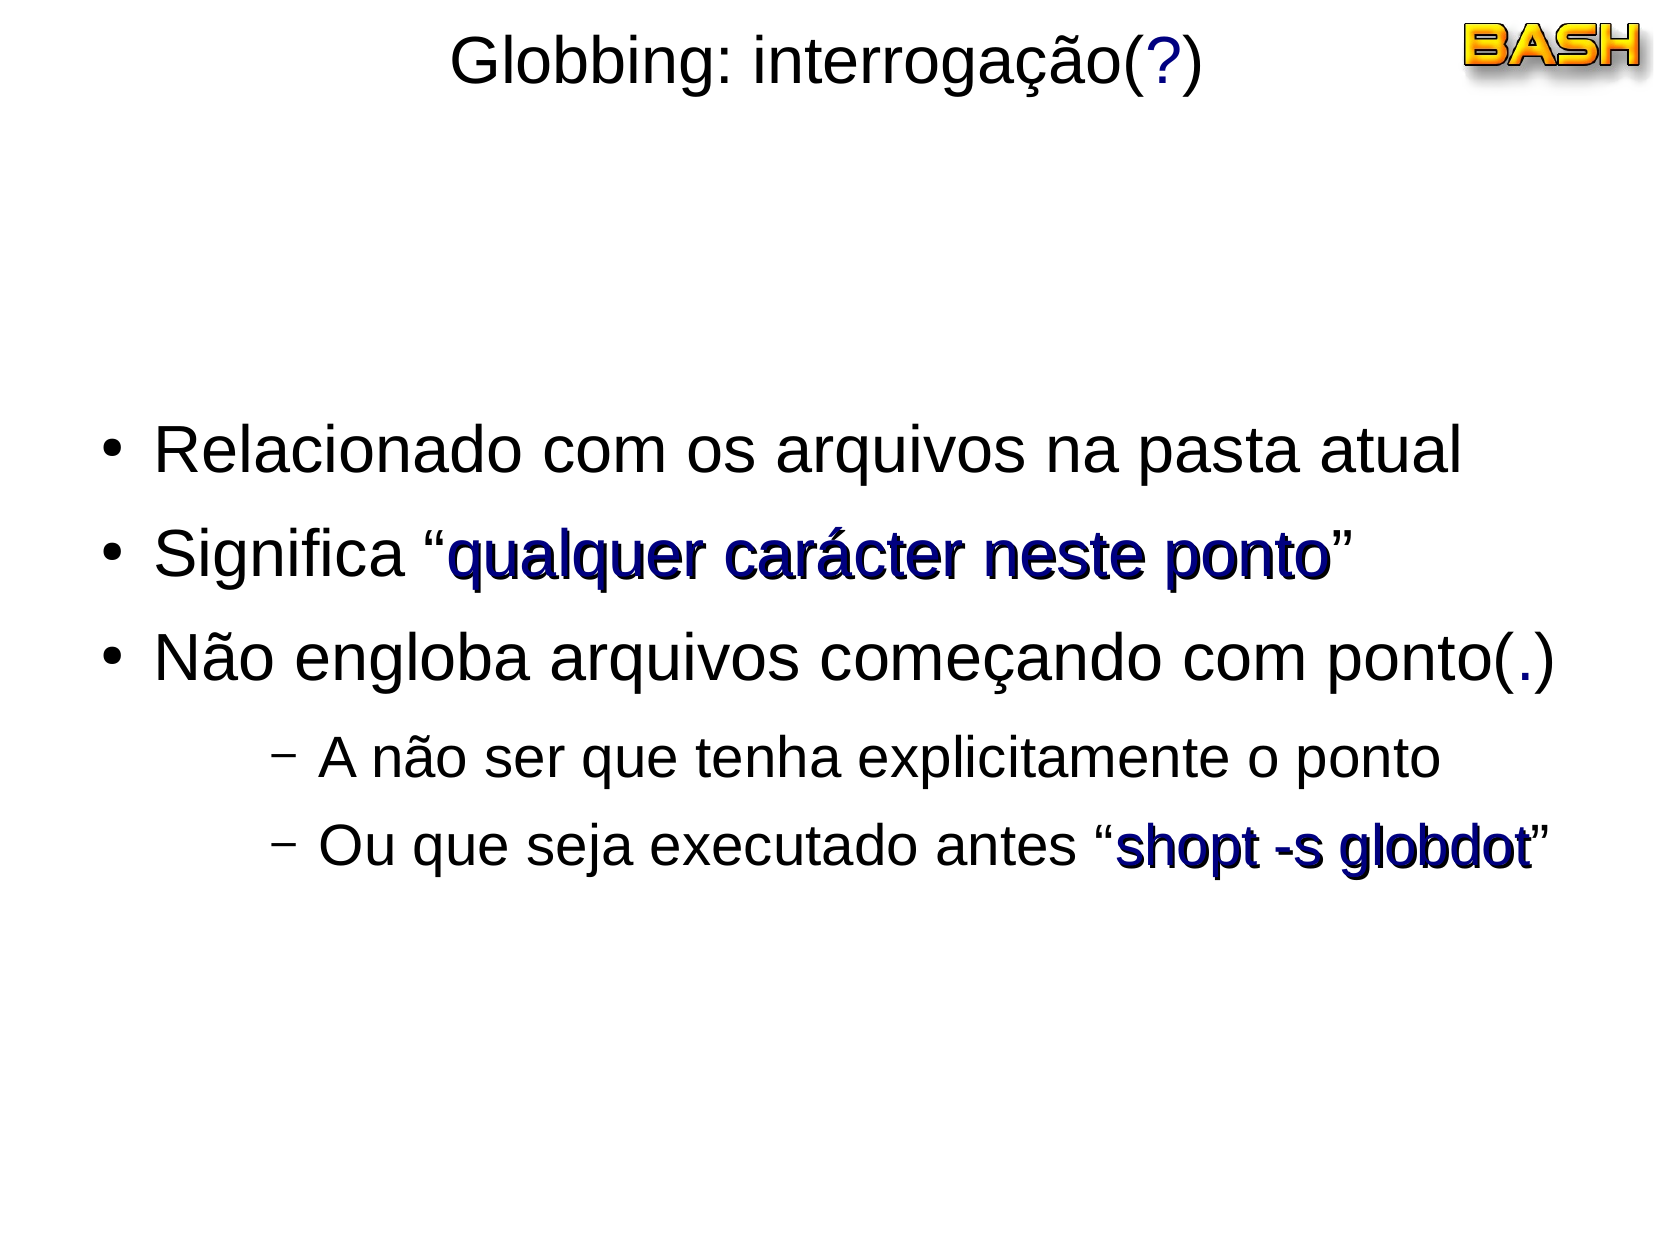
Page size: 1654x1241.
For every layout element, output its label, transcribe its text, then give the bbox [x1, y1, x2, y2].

title Globbing: interrogação(?) [82, 22, 1571, 98]
picture [1450, 0, 1654, 96]
list Relacionado com os arquivos na pasta atual Significa “qualquer carácter neste ponto” Não engloba arquivos começando com ponto(.) A não ser que tenha explicitamente o ponto Ou que seja executado antes “shopt -s globdot” [82, 411, 1571, 879]
